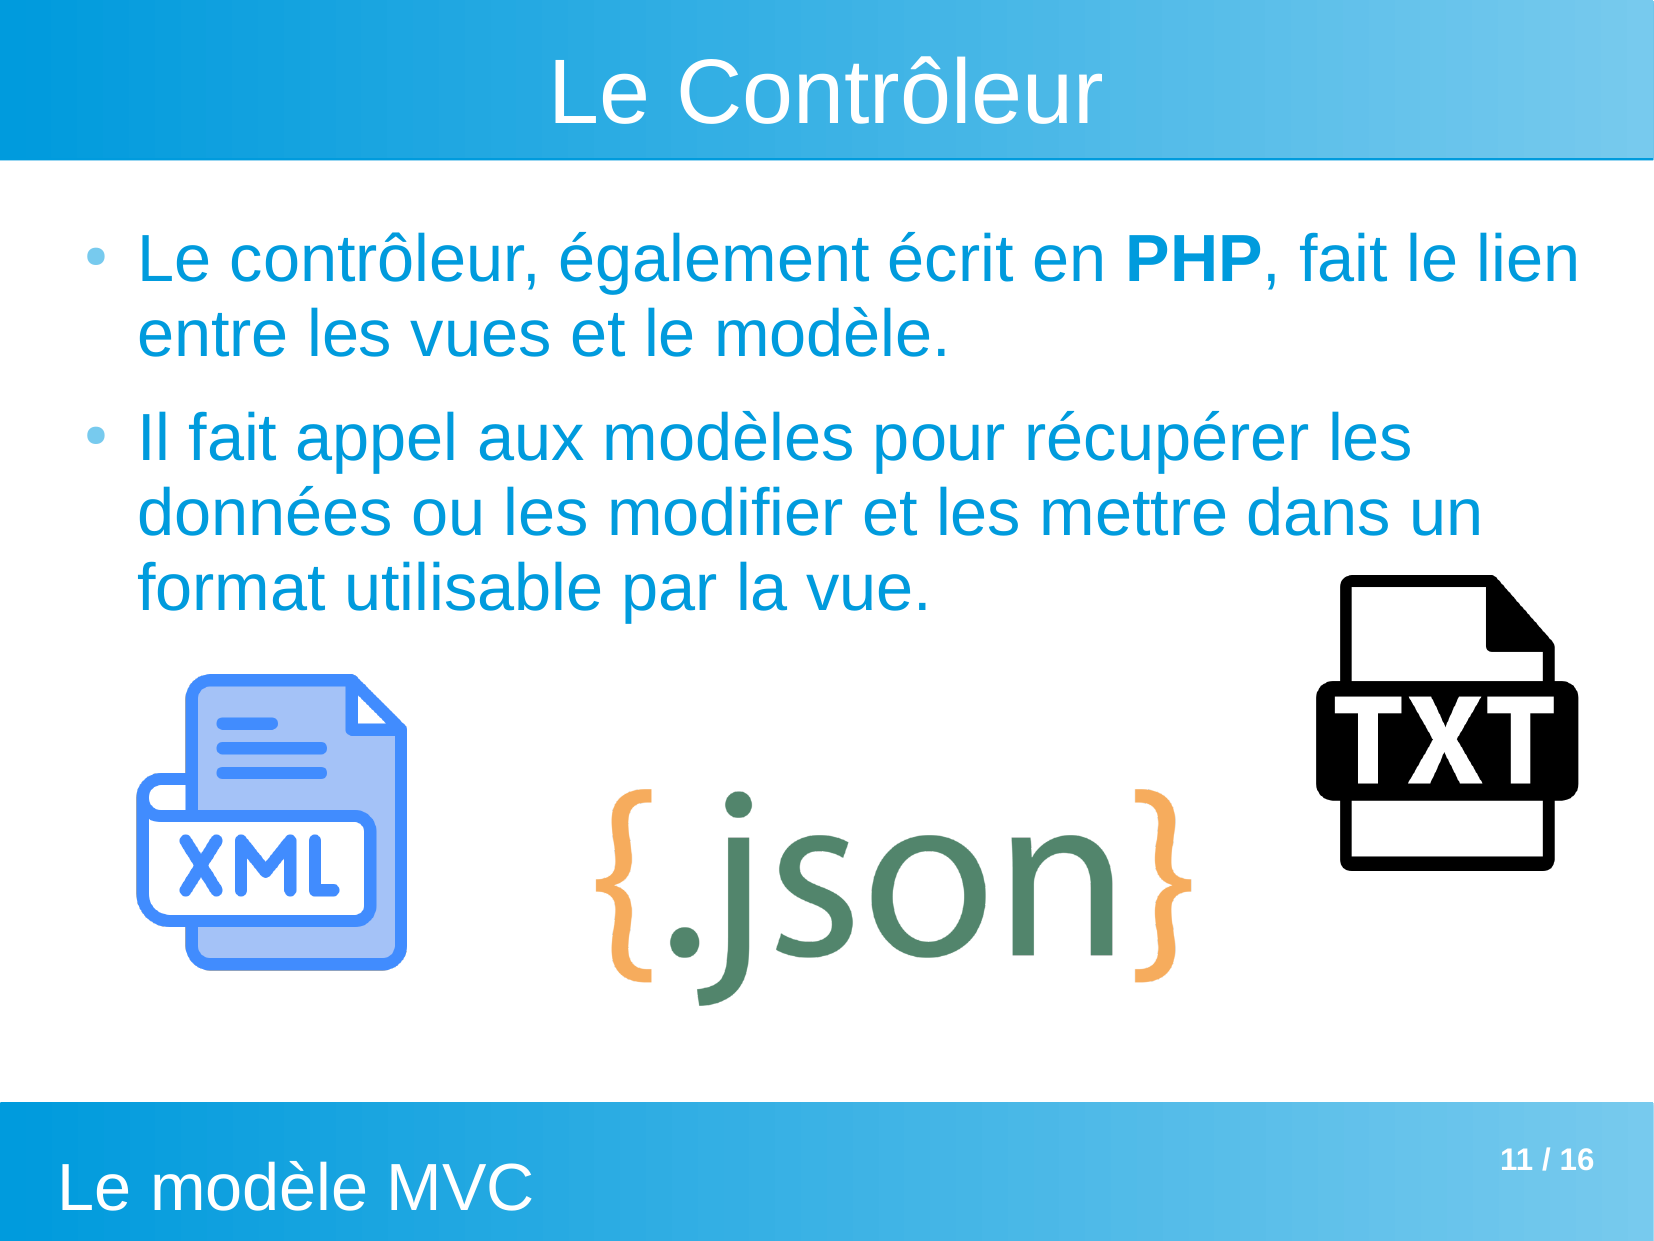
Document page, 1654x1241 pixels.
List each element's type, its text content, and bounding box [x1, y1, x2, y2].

picture [1299, 575, 1595, 871]
picture [114, 664, 429, 980]
list Le contrôleur, également écrit en PHP, fait le lien entre les vues et le modèle. Il fait appel aux modèles pour récupérer les données ou les modifier et les mettre dans un format utilisable par la vue. [66, 221, 1602, 576]
title Le Contrôleur [59, 39, 1595, 144]
picture [553, 752, 1233, 1025]
